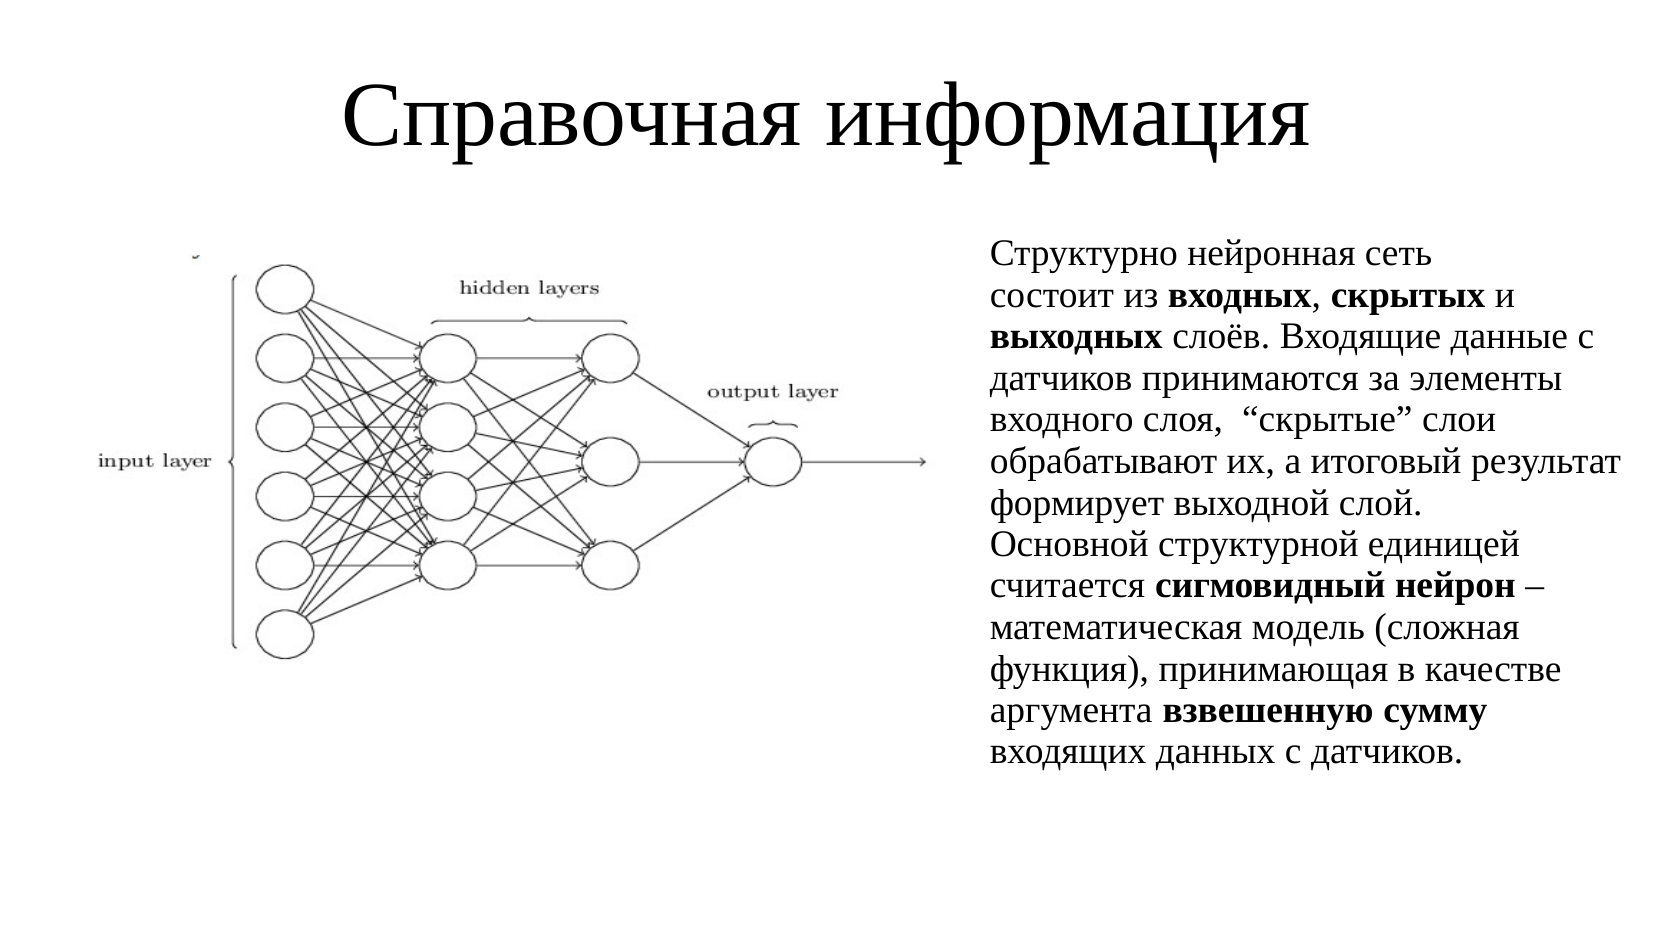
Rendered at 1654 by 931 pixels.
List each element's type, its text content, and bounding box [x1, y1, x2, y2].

text_box Структурно нейронная сеть состоит из входных, скрытых и выходных слоёв. Входящие данные с датчиков принимаются за элементы входного слоя, “скрытые” слои обрабатывают их, а итоговый результат формирует выходной слой. Основной структурной единицей считается сигмовидный нейрон – математическая модель (сложная функция), принимающая в качестве аргумента взвешенную сумму входящих данных с датчиков. [975, 225, 1651, 870]
picture [75, 255, 975, 676]
title Справочная информация [82, 37, 1571, 193]
